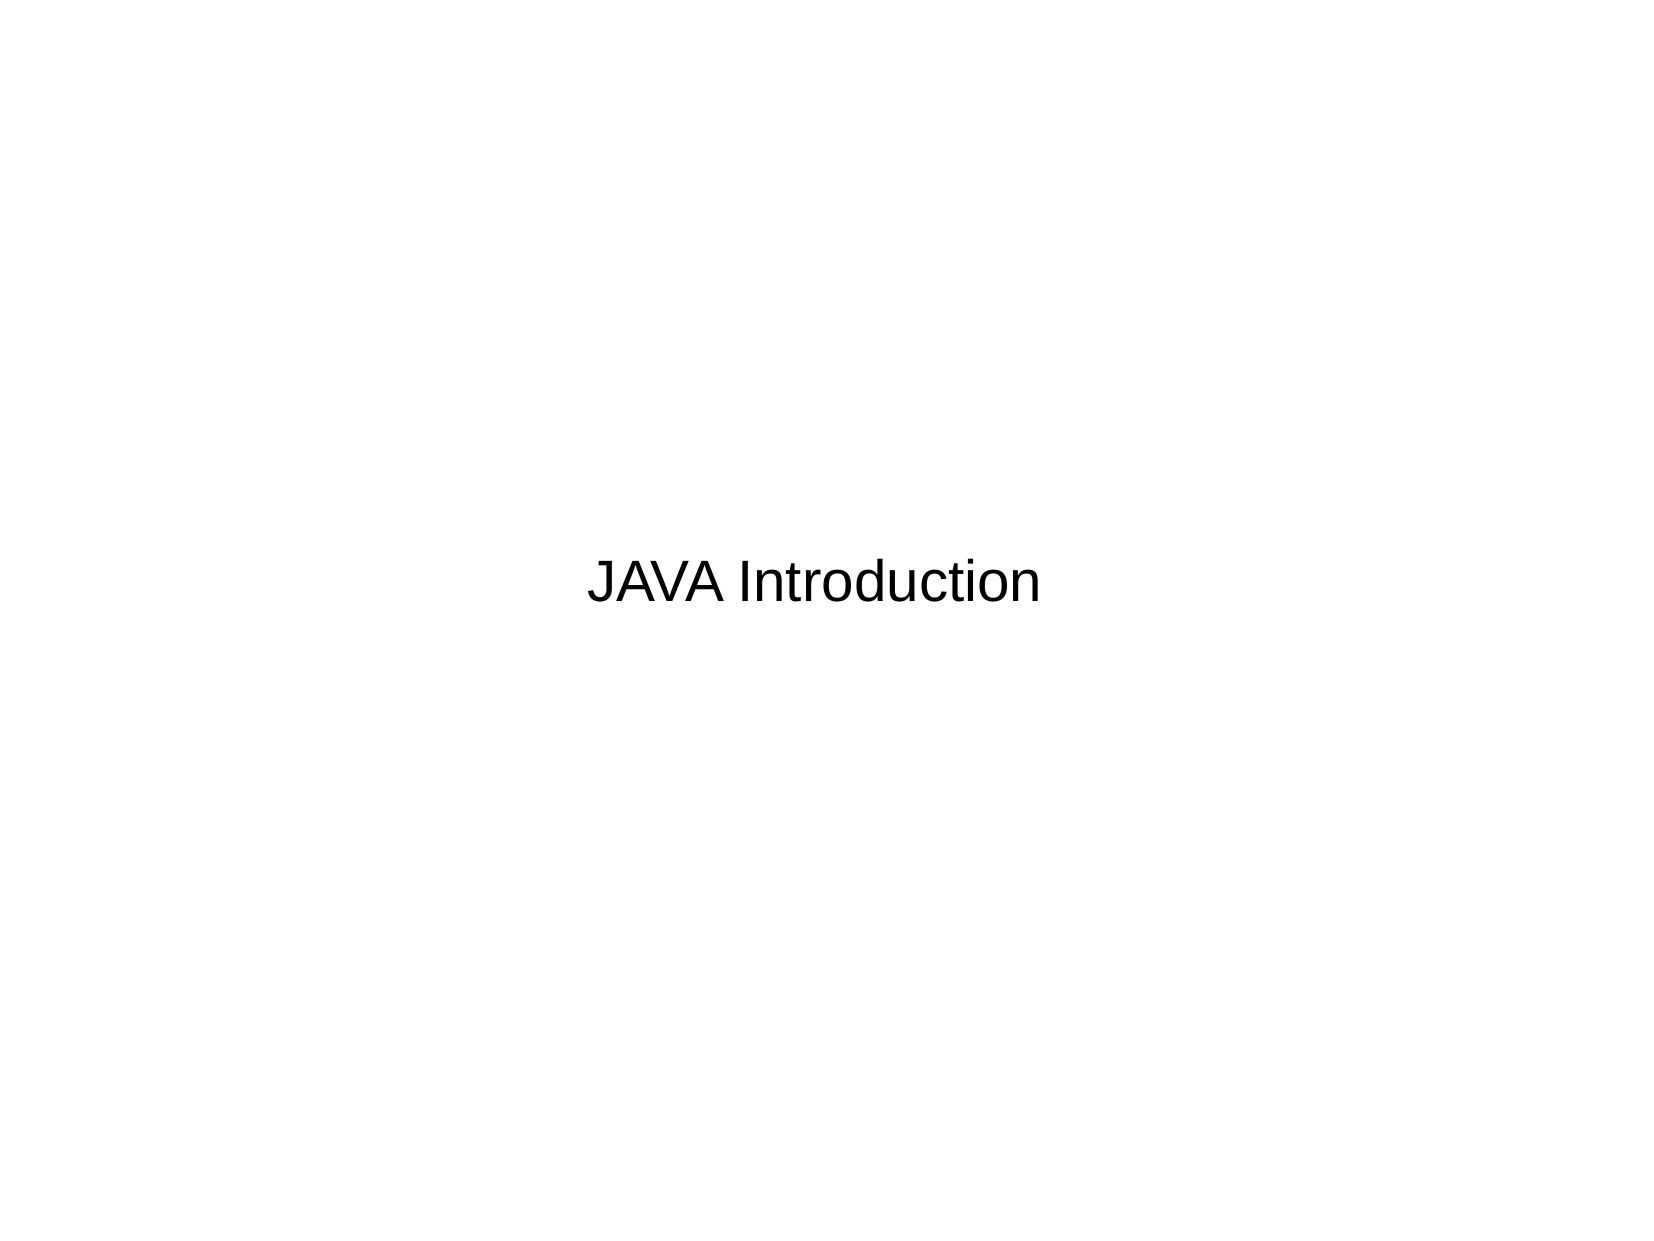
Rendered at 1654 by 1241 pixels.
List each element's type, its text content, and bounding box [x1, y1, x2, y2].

title JAVA Introduction [70, 477, 1560, 686]
